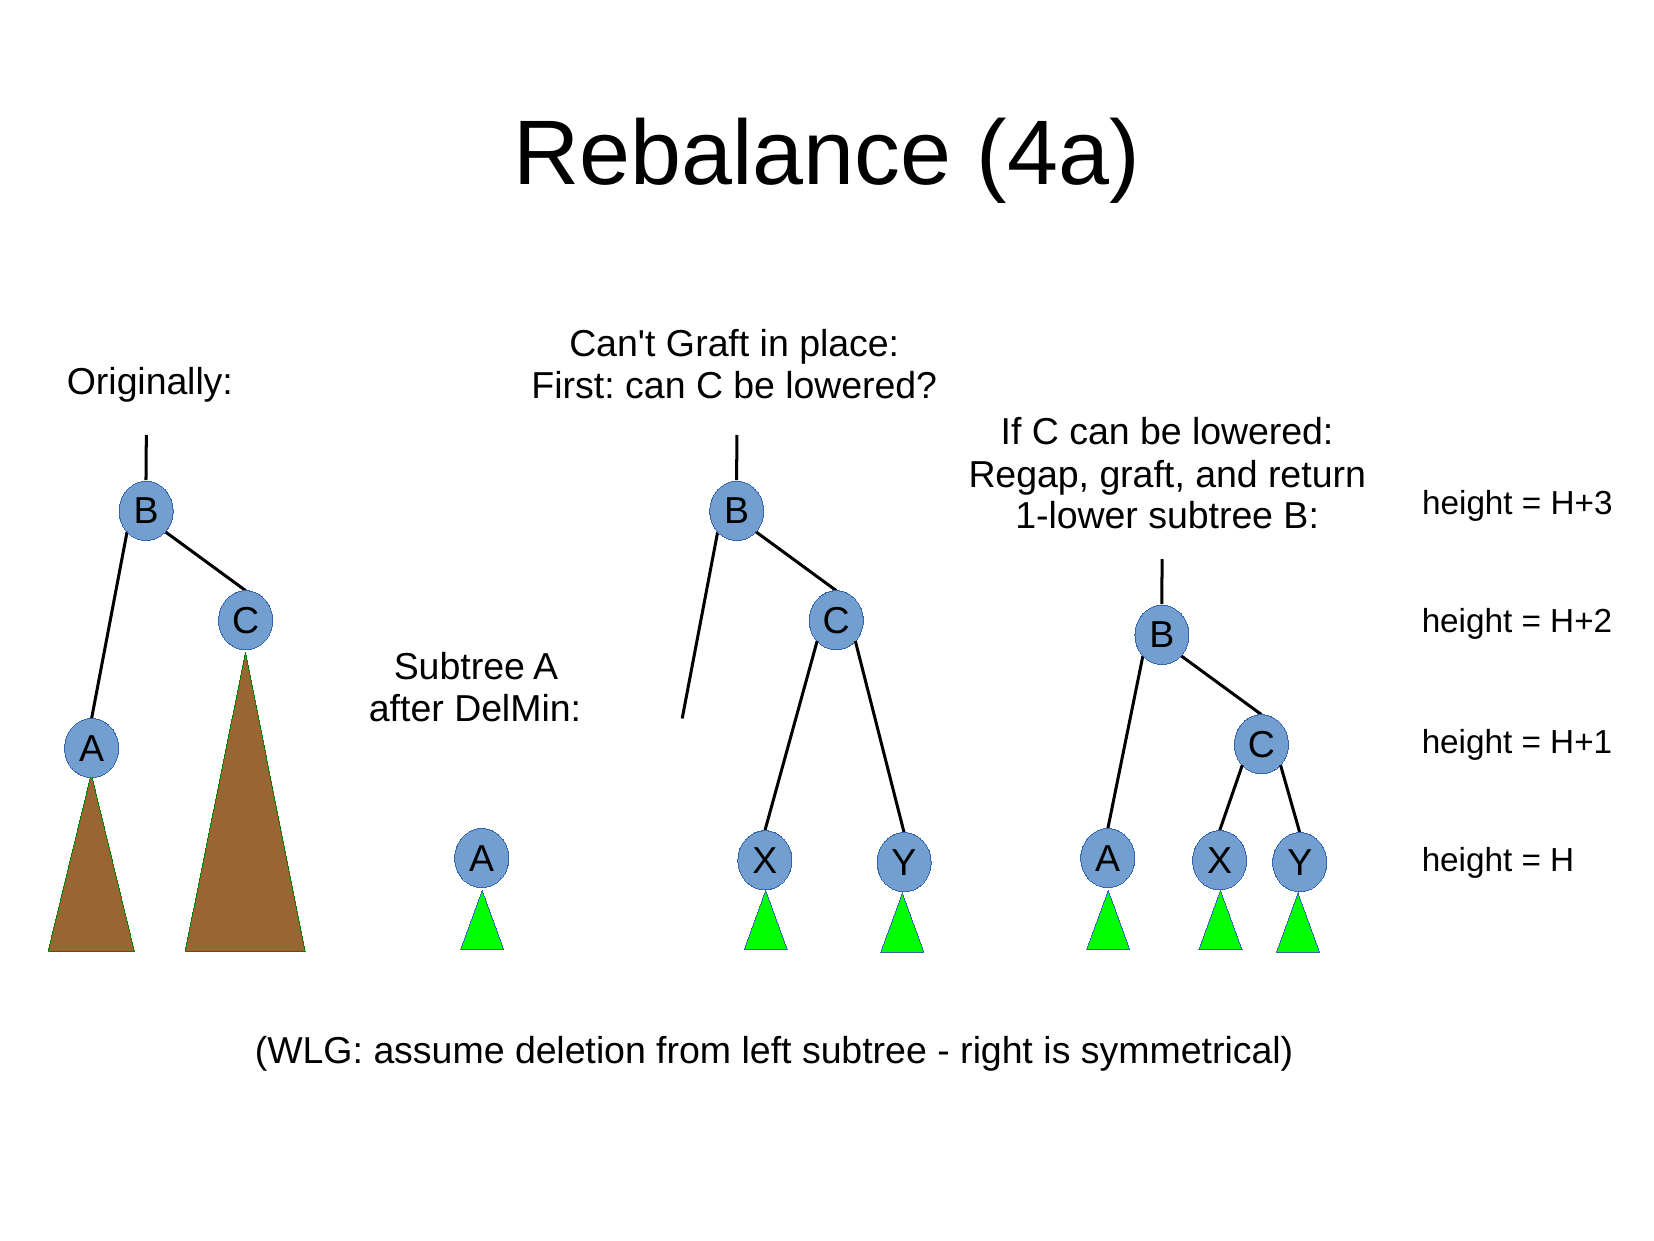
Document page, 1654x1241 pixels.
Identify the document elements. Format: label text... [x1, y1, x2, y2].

text_box A [454, 828, 509, 888]
text_box (WLG: assume deletion from left subtree - right is symmetrical) [240, 1022, 1309, 1080]
text_box X [737, 830, 792, 890]
text_box A [64, 718, 119, 778]
text_box [744, 890, 788, 950]
text_box [48, 778, 135, 952]
text_box height = H [1407, 833, 1609, 917]
text_box C [218, 590, 273, 650]
text_box height = H+1 [1407, 715, 1636, 799]
text_box C [1234, 714, 1289, 774]
text_box If C can be lowered: Regap, graft, and return 1-lower subtree B: [953, 403, 1381, 545]
text_box B [709, 481, 764, 541]
text_box Can't Graft in place: First: can C be lowered? [516, 315, 953, 414]
text_box B [119, 481, 174, 541]
text_box A [1080, 828, 1135, 888]
text_box [1198, 890, 1243, 950]
text_box [880, 892, 924, 953]
title Rebalance (4a) [82, 49, 1571, 257]
text_box Originally: [52, 352, 248, 410]
text_box height = H+3 [1407, 476, 1636, 560]
text_box [185, 652, 306, 952]
text_box C [809, 590, 864, 650]
text_box [460, 890, 504, 950]
text_box X [1192, 830, 1247, 890]
text_box B [1134, 605, 1189, 665]
text_box Subtree A after DelMin: [354, 637, 625, 773]
text_box [1086, 890, 1130, 950]
text_box height = H+2 [1407, 594, 1636, 678]
text_box Y [877, 832, 932, 892]
text_box [1276, 892, 1320, 953]
text_box Y [1272, 832, 1327, 892]
